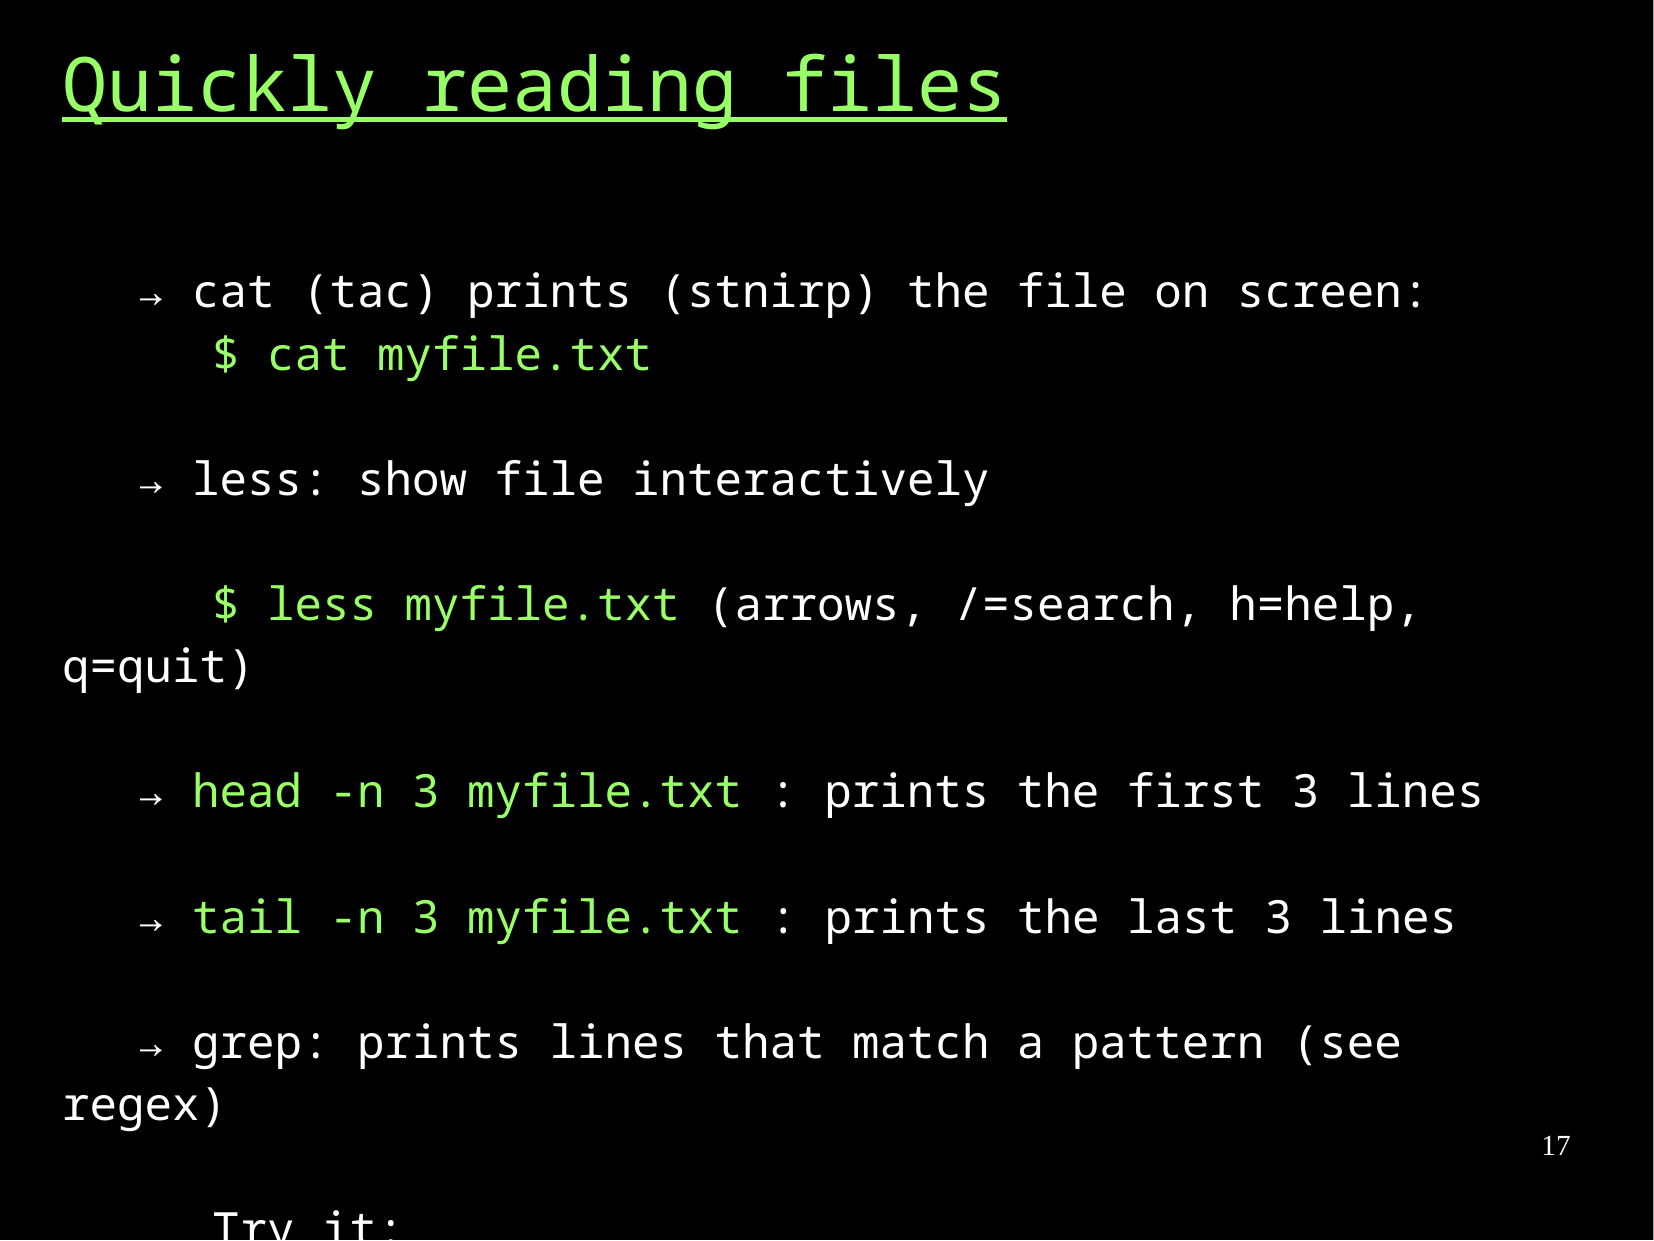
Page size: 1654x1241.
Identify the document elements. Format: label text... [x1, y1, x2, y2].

text_box Quickly reading files → cat (tac) prints (stnirp) the file on screen: $ cat myfile.txt → less: show file interactively $ less myfile.txt (arrows, /=search, h=help, q=quit) → head -n 3 myfile.txt : prints the first 3 lines → tail -n 3 myfile.txt : prints the last 3 lines → grep: prints lines that match a pattern (see regex) Try it: $ grep --color Nobel nrg.txt [47, 23, 1607, 1167]
